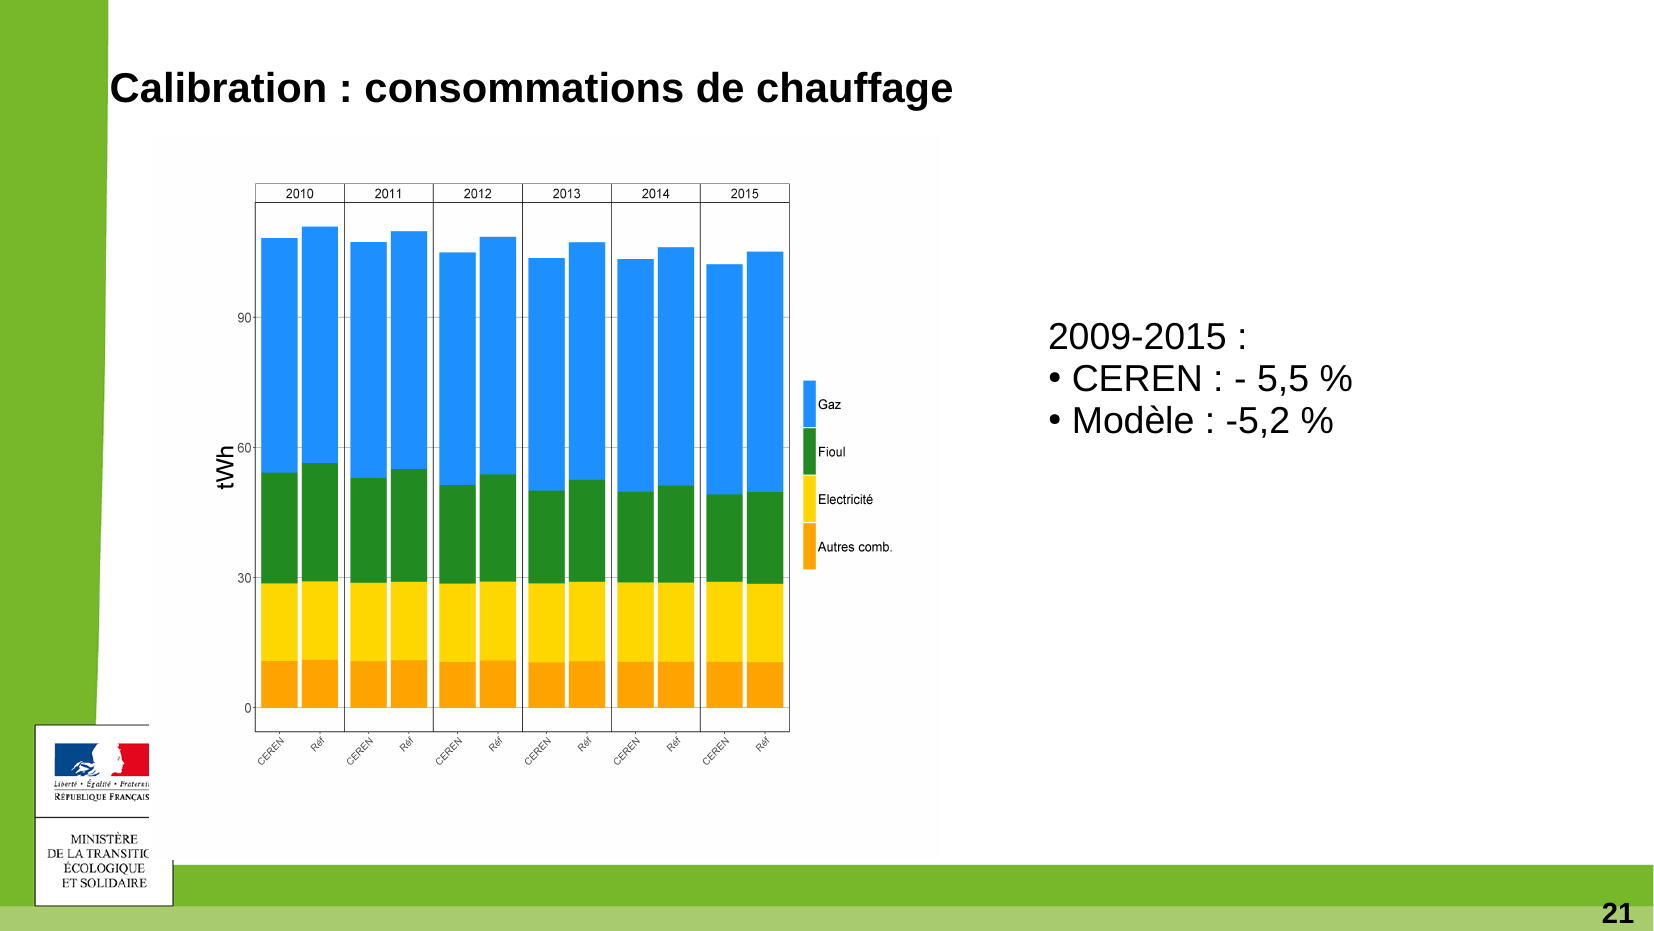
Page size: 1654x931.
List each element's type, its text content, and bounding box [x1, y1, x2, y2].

list [186, 123, 1517, 837]
title Calibration : consommations de chauffage [109, 28, 1598, 148]
picture [0, 0, 1654, 931]
text_box 2009-2015 : CEREN : - 5,5 % Modèle : -5,2 % [1033, 308, 1654, 492]
